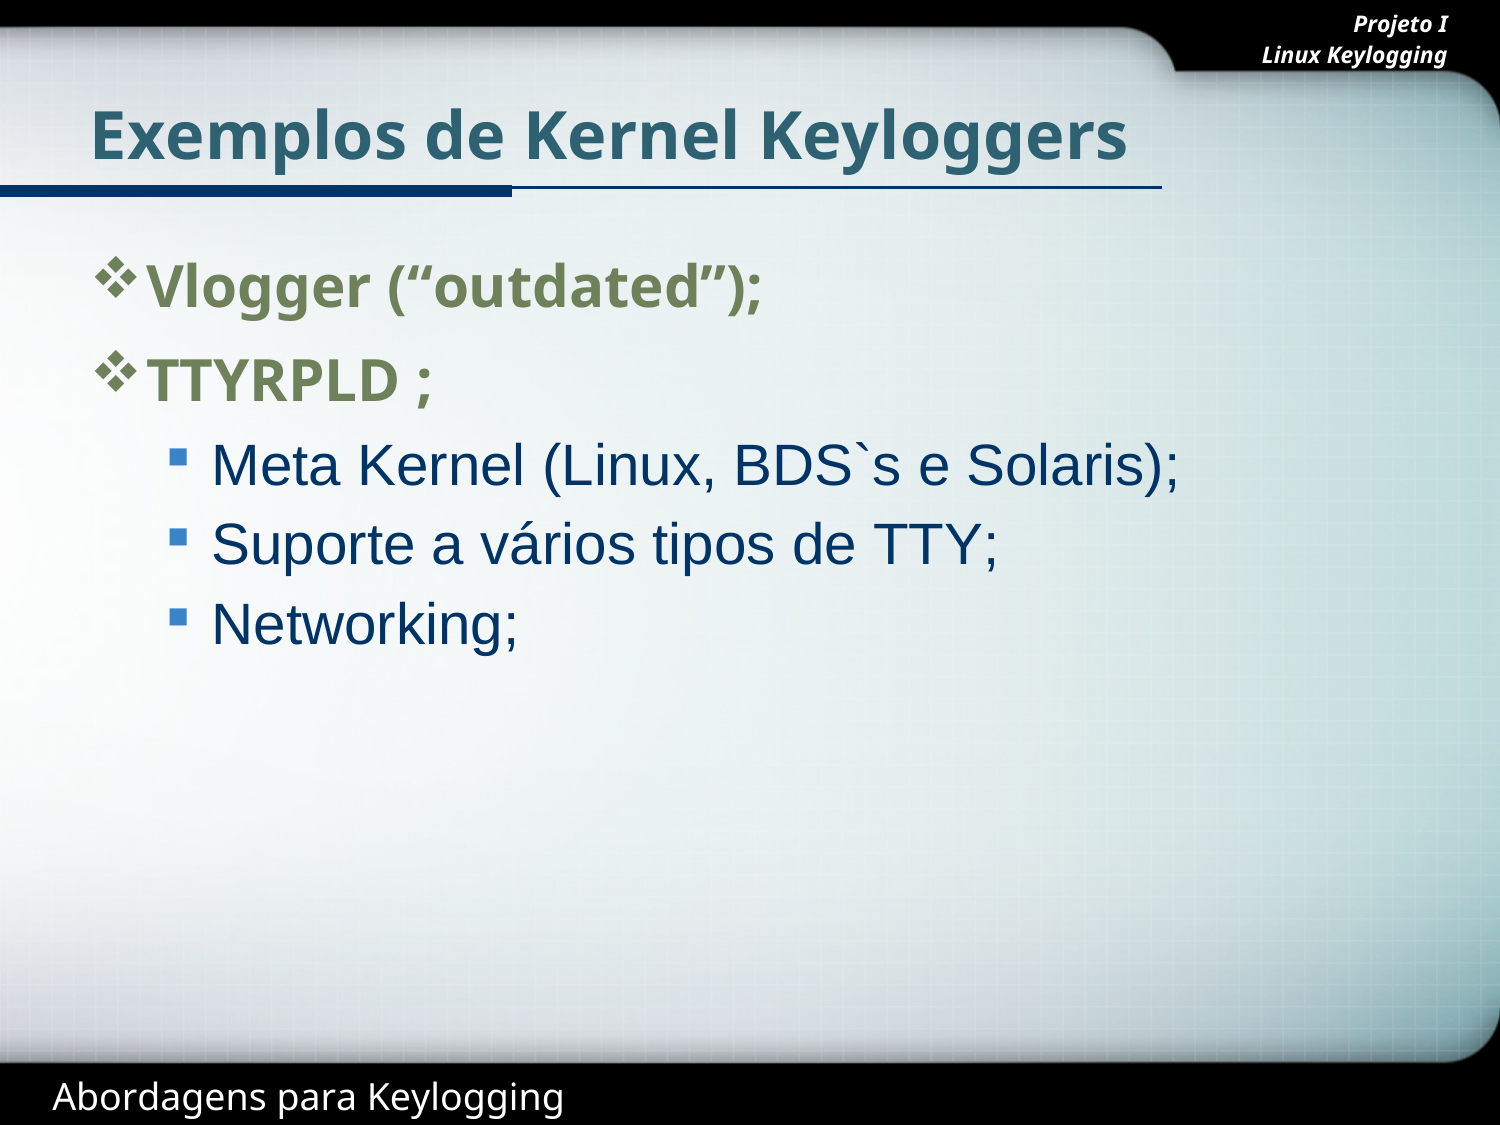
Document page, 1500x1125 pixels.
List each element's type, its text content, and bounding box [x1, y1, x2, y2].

picture [0, 0, 1500, 1125]
title Exemplos de Kernel Keyloggers [75, 85, 1338, 182]
text_box Abordagens para Keylogging [37, 1065, 976, 1125]
list Vlogger (“outdated”); TTYRPLD ; Meta Kernel (Linux, BDS`s e Solaris); Suporte a vários tipos de TTY; Networking; [75, 237, 1426, 980]
